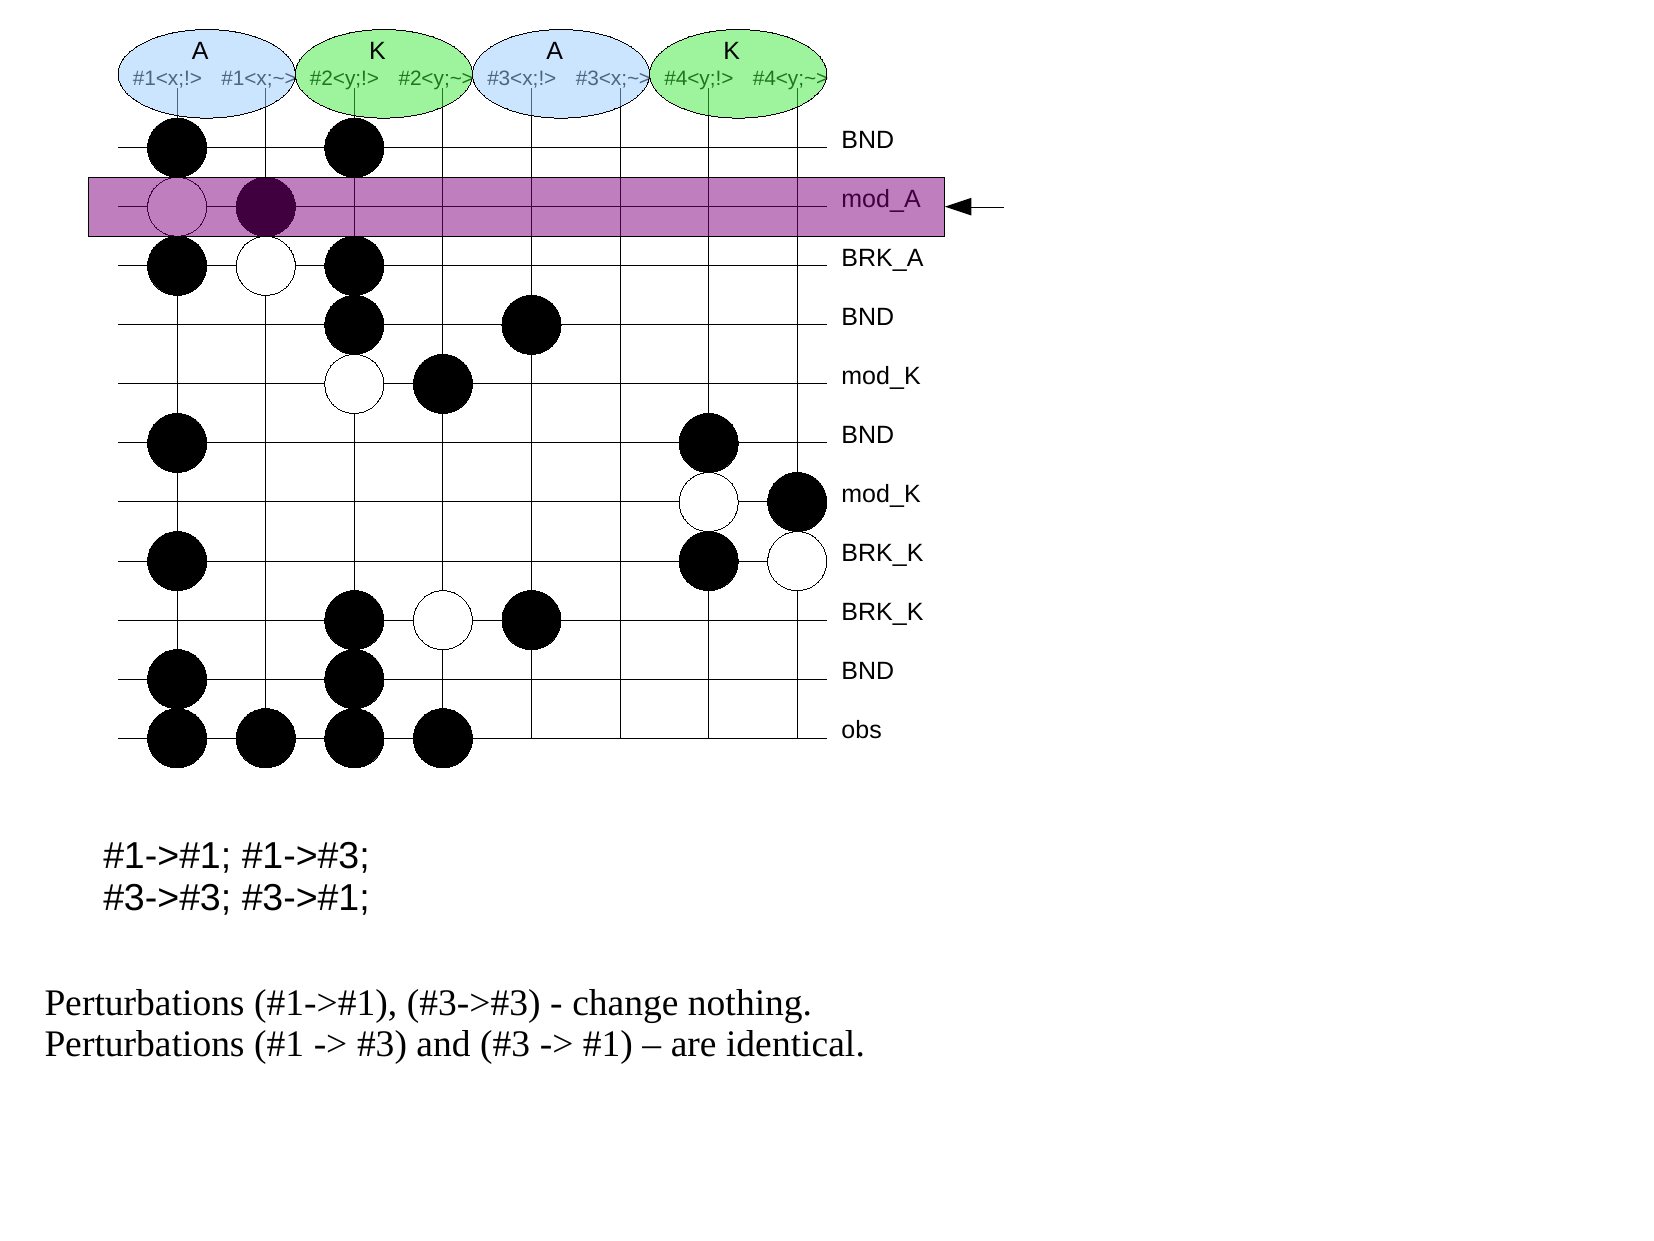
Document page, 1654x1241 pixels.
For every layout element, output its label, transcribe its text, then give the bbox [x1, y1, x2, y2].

text_box [413, 590, 473, 650]
text_box BND [826, 118, 910, 177]
text_box [324, 590, 384, 768]
text_box BND [826, 413, 910, 472]
text_box #4<y;!> [649, 79, 661, 97]
text_box #3<x;~> [638, 83, 649, 97]
text_box #4<y;~> [815, 59, 843, 97]
text_box [413, 708, 473, 768]
text_box K [708, 29, 756, 73]
text_box #2<y;!> [295, 80, 307, 97]
text_box #1<x;~> [284, 82, 295, 97]
text_box #3<x;!> [472, 79, 484, 97]
text_box [501, 295, 562, 355]
text_box Perturbations (#1->#1), (#3->#3) - change nothing. Perturbations (#1 -> #3) and (#3 -> #1) – are identical. [29, 974, 881, 1117]
text_box [147, 413, 207, 473]
text_box [236, 708, 296, 768]
text_box K [354, 29, 401, 73]
text_box #1<x;!> [118, 81, 130, 97]
text_box A [177, 29, 224, 73]
text_box BND [826, 649, 910, 709]
text_box [88, 118, 945, 414]
text_box [679, 413, 739, 591]
text_box [501, 590, 562, 650]
text_box mod_K [826, 354, 937, 414]
text_box [147, 649, 207, 768]
text_box [147, 531, 207, 591]
text_box BND [826, 295, 910, 354]
text_box BRK_K [826, 590, 939, 650]
text_box #1->#1; #1->#3; #3->#3; #3->#1; [88, 826, 385, 926]
text_box BRK_K [826, 531, 939, 590]
text_box obs [826, 708, 897, 768]
text_box [767, 472, 827, 591]
text_box A [531, 29, 578, 73]
text_box #2<y;~> [461, 82, 472, 97]
text_box [118, 30, 827, 119]
text_box BRK_A [826, 237, 939, 296]
text_box [413, 354, 473, 414]
text_box mod_K [826, 472, 937, 531]
